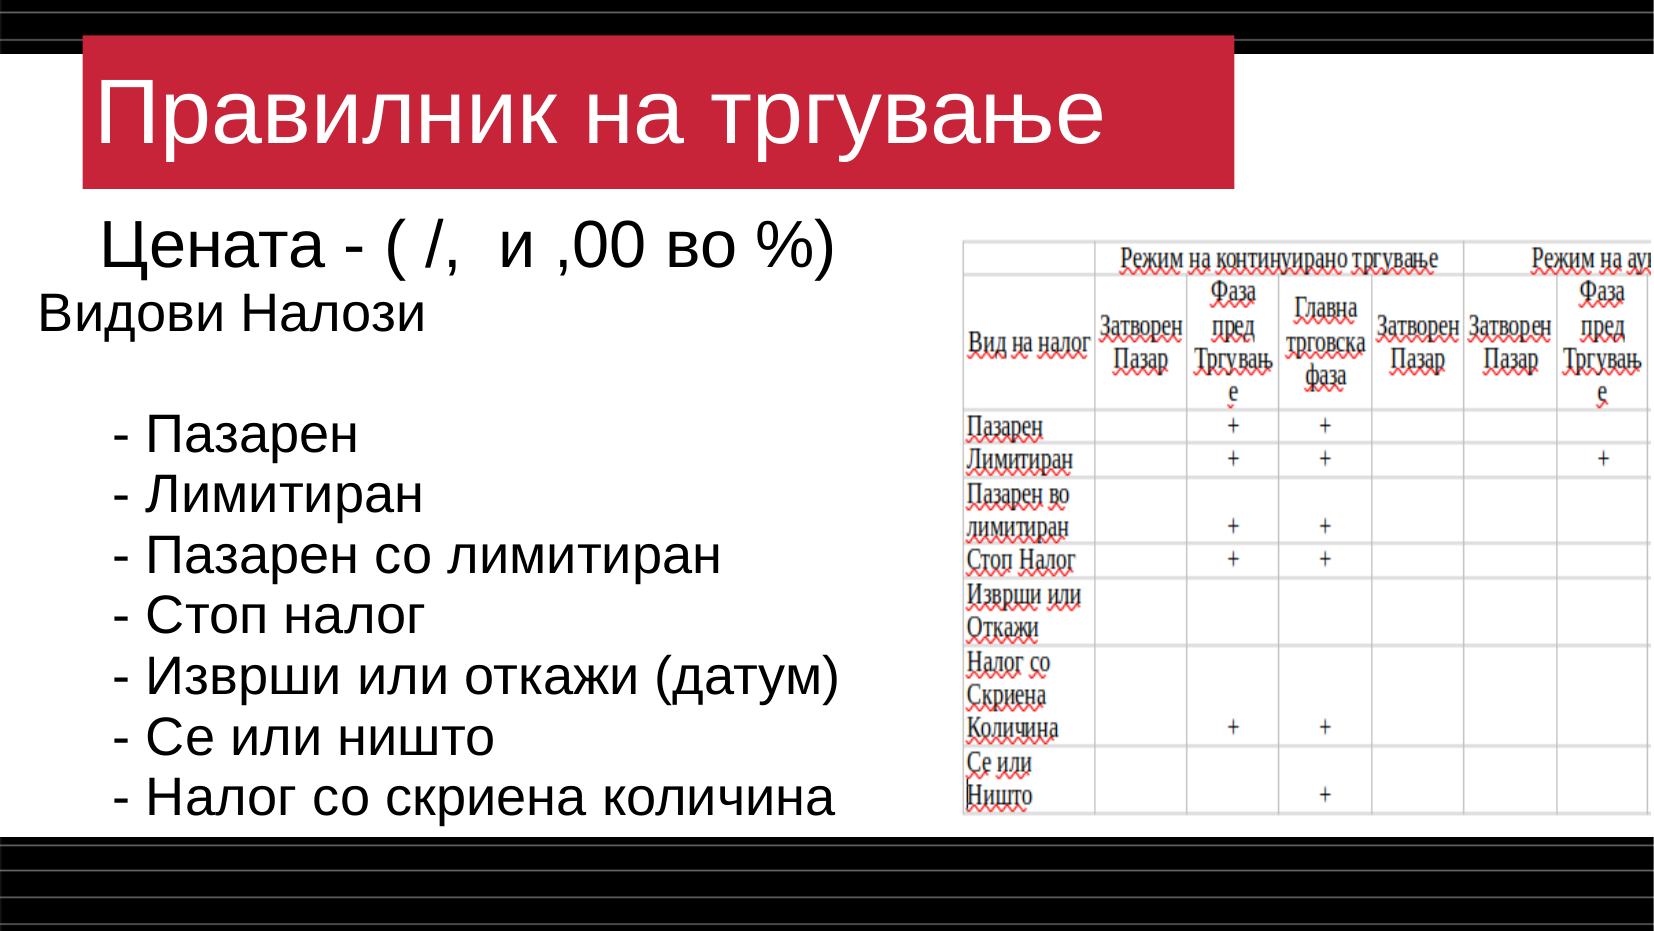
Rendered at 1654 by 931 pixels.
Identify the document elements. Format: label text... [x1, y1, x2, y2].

picture [0, 837, 1654, 931]
title Правилник на тргување [82, 35, 1235, 189]
subtitle Цената - ( /, и ,00 во %) Видови Налози - Пазарен - Лимитиран - Пазарен со лимитиран - Стоп налог - Изврши или откажи (датум) - Се или ништо - Налог со скриена количина [37, 207, 901, 828]
picture [960, 224, 1651, 826]
picture [0, 0, 1654, 54]
